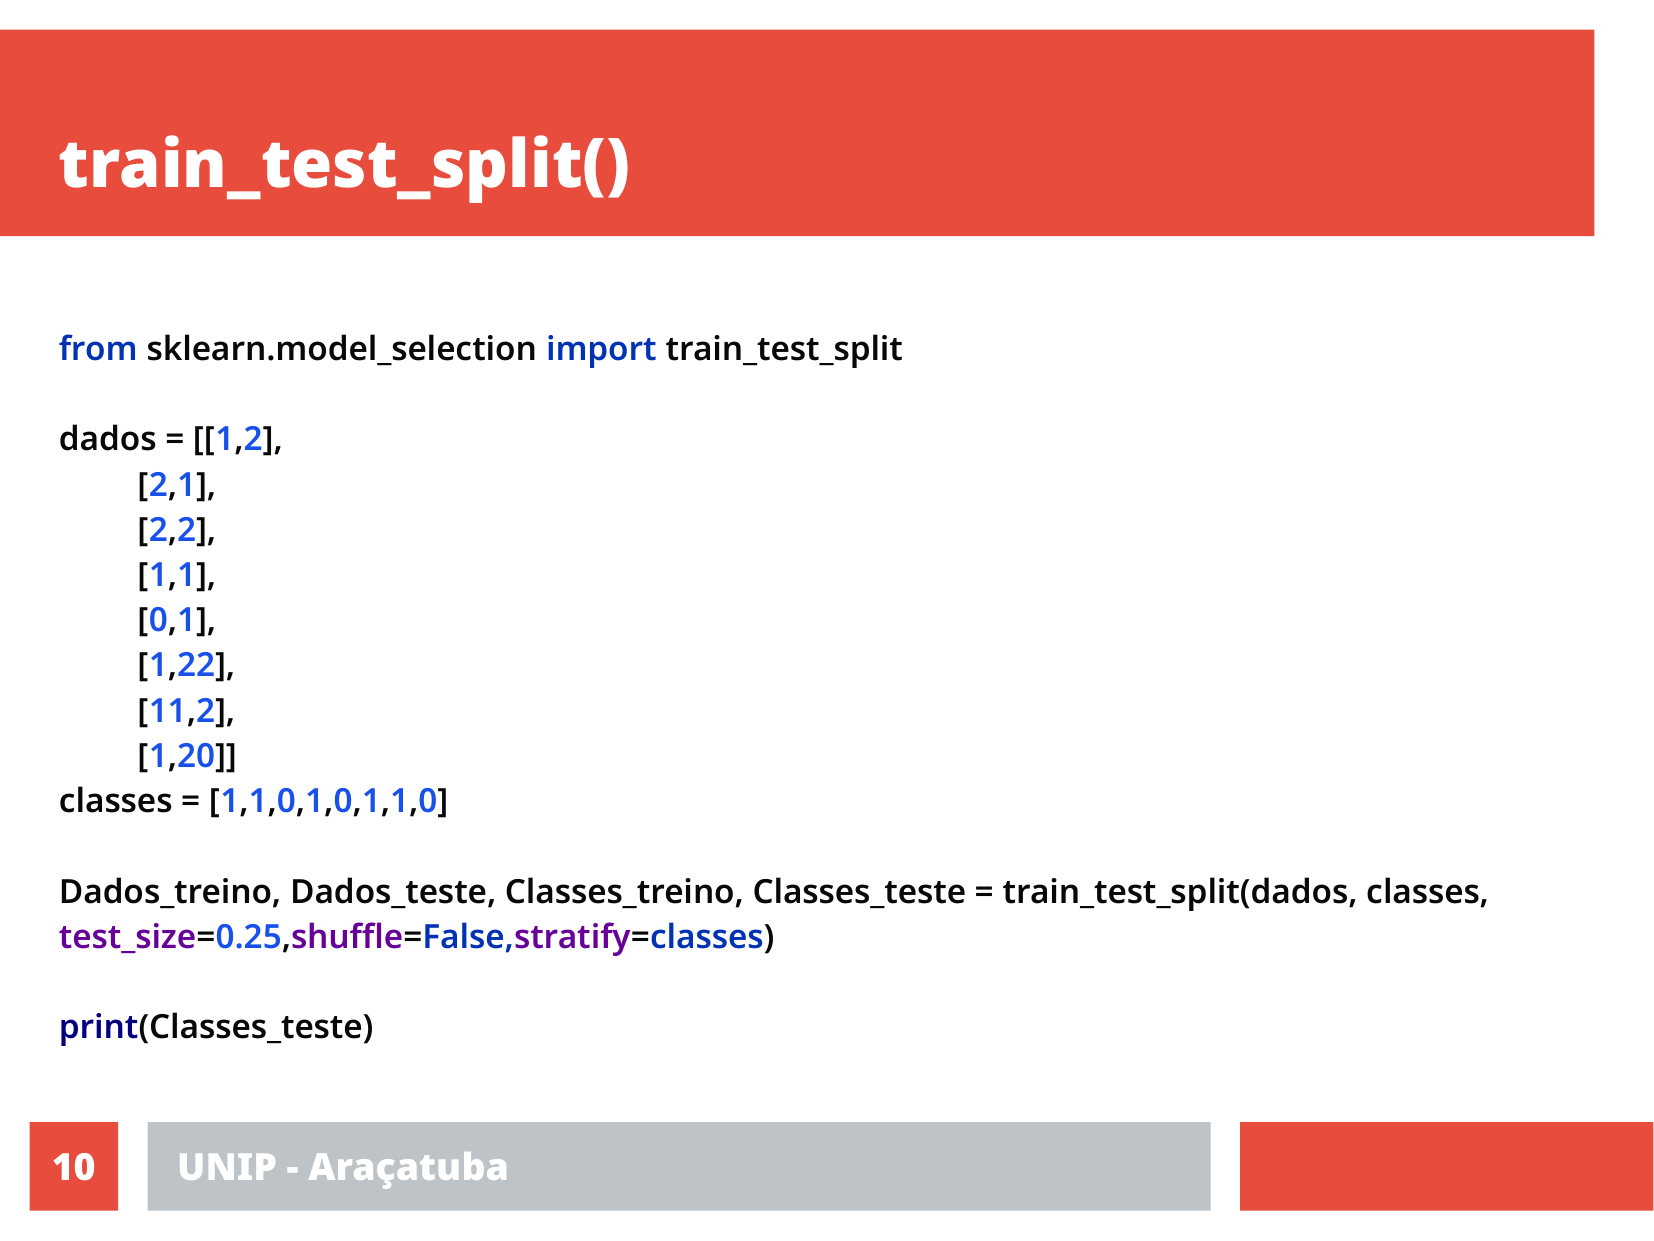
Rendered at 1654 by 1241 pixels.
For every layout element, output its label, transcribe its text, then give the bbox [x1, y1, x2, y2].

title train_test_split() [59, 59, 1595, 207]
list from sklearn.model_selection import train_test_split dados = [[1,2], [2,1], [2,2], [1,1], [0,1], [1,22], [11,2], [1,20]] classes = [1,1,0,1,0,1,1,0] Dados_treino, Dados_teste, Classes_treino, Classes_teste = train_test_split(dados, classes, test_size=0.25,shuffle=False,stratify=classes) print(Classes_teste) [59, 324, 1565, 1093]
